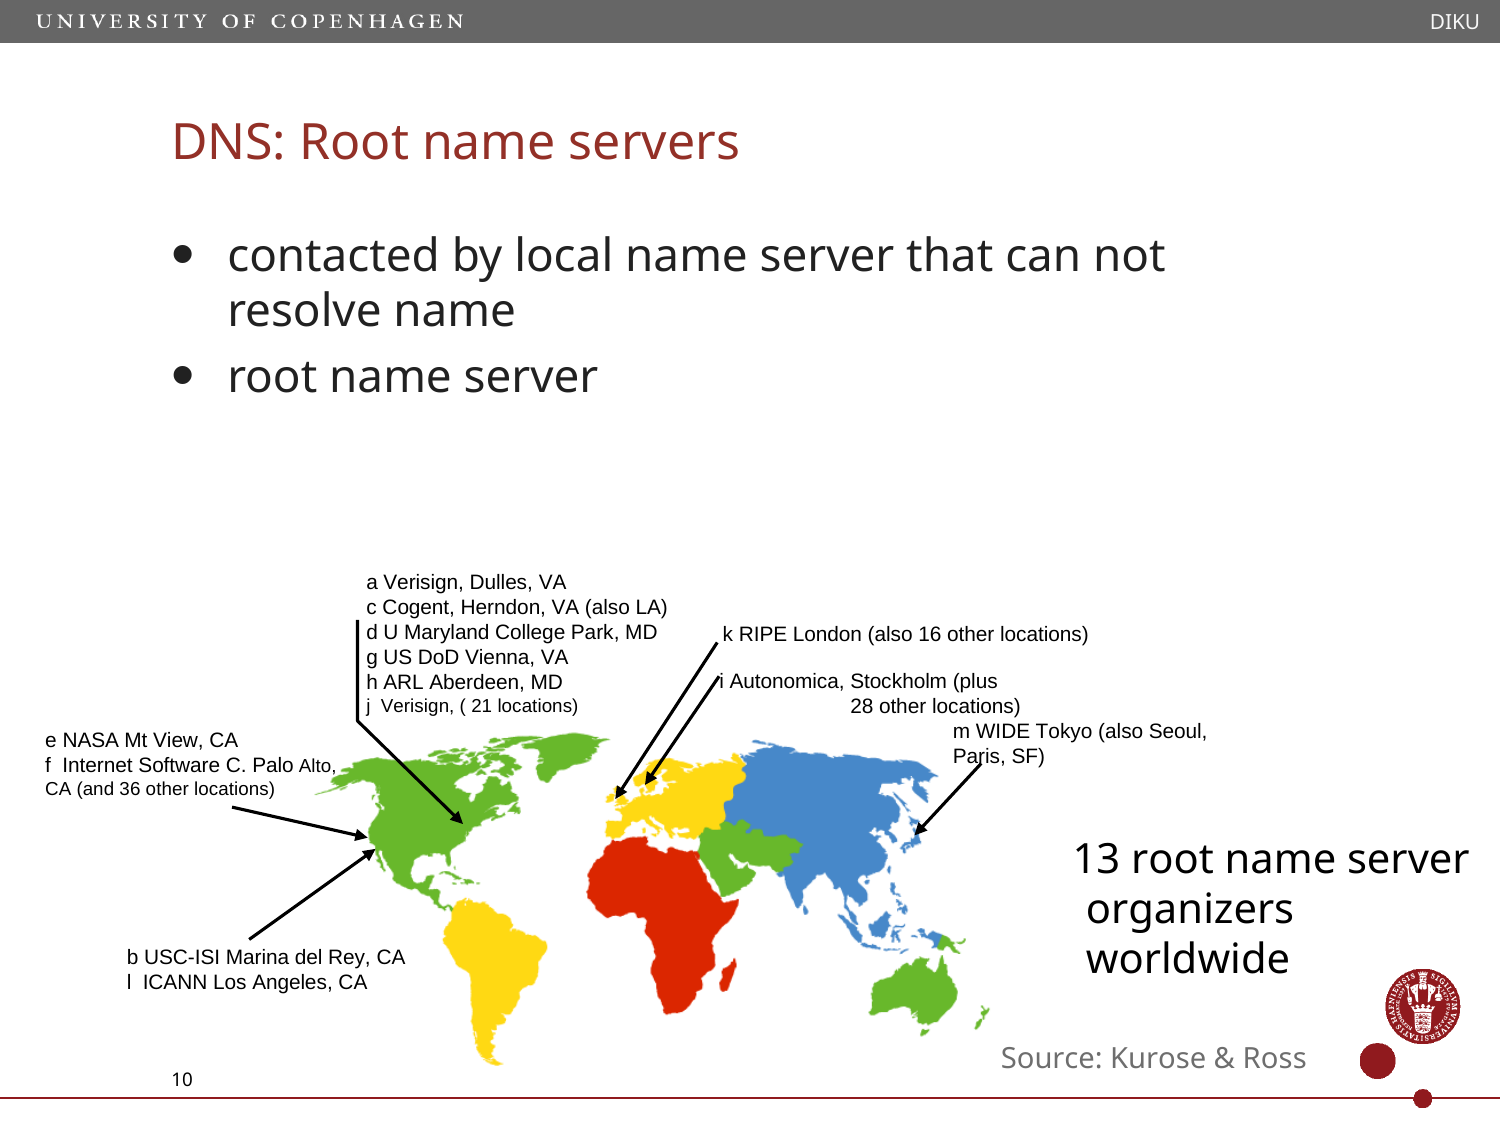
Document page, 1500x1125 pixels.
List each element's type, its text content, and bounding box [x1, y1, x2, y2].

list contacted by local name server that can not resolve name root name server [171, 225, 1329, 900]
picture [0, 728, 1500, 1122]
text_box Source: Kurose & Ross [986, 1031, 1376, 1083]
picture [1106, 958, 1111, 968]
picture [1247, 958, 1259, 970]
picture [1203, 958, 1209, 968]
text_box 13 root name server organizers worldwide [1014, 823, 1500, 958]
list contacted by local name server that can not resolve name root name server [171, 782, 295, 900]
picture [1124, 958, 1137, 970]
list contacted by local name server that can not resolve name root name server [360, 694, 681, 728]
text_box DIKU [469, 0, 1495, 43]
picture [1177, 958, 1189, 970]
picture [1218, 958, 1223, 968]
text_box <number> [171, 1067, 522, 1092]
text_box i Autonomica, Stockholm (plus 28 other locations) [707, 661, 1033, 699]
text_box b USC-ISI Marina del Rey, CA l ICANN Los Angeles, CA [115, 937, 448, 999]
text_box m WIDE Tokyo (also Seoul, Paris, SF) [941, 712, 1232, 751]
text_box a Verisign, Dulles, VA c Cogent, Herndon, VA (also LA) d U Maryland College Park, MD g US DoD Vienna, VA h ARL Aberdeen, MD j Verisign, ( 21 locations) [354, 562, 782, 694]
text_box e NASA Mt View, CA f Internet Software C. Palo Alto, CA (and 36 other locations) [33, 721, 354, 782]
text_box k RIPE London (also 16 other locations) [782, 614, 1125, 650]
list contacted by local name server that can not resolve name root name server [687, 699, 1017, 728]
title DNS: Root name servers [171, 75, 1329, 171]
picture [1091, 958, 1097, 968]
